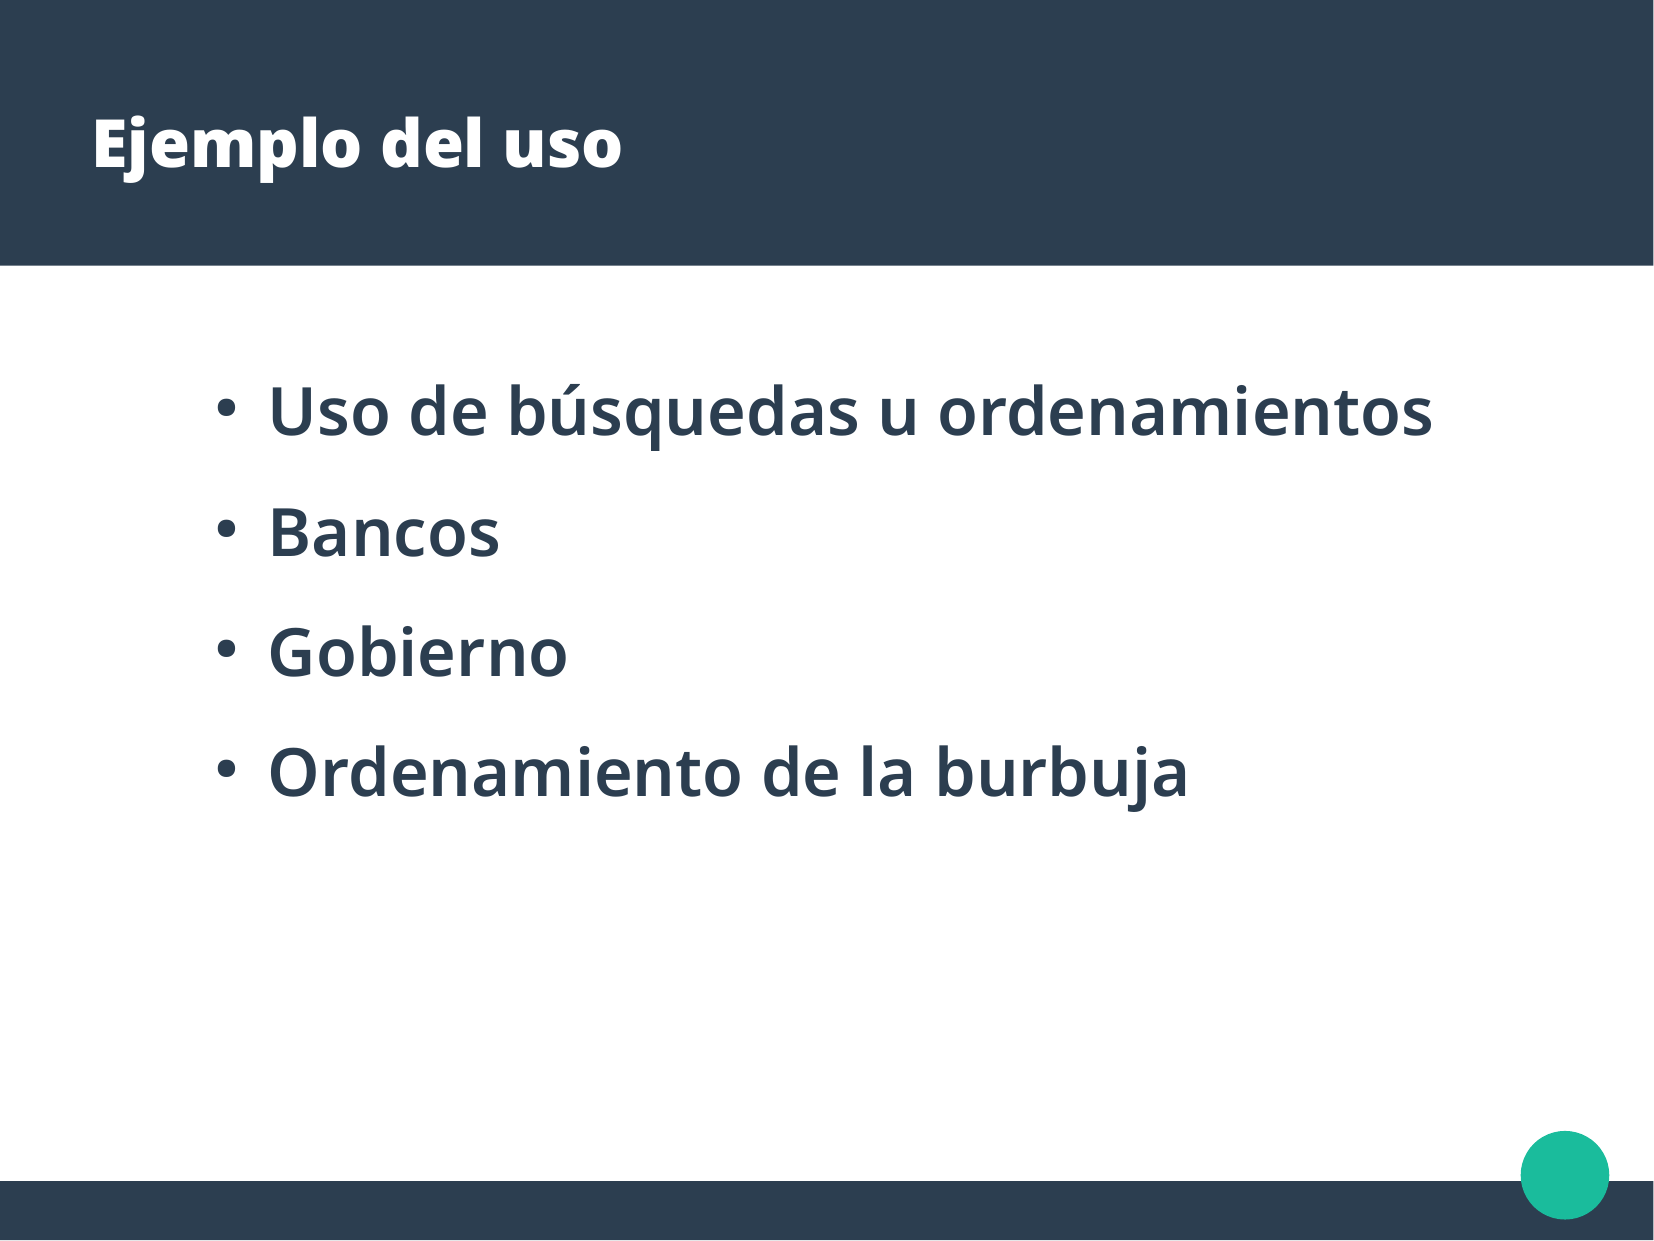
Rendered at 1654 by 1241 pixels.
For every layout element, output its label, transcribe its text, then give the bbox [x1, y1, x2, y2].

title Ejemplo del uso [91, 47, 1394, 237]
list Uso de búsquedas u ordenamientos Bancos Gobierno Ordenamiento de la burbuja [196, 364, 1500, 989]
